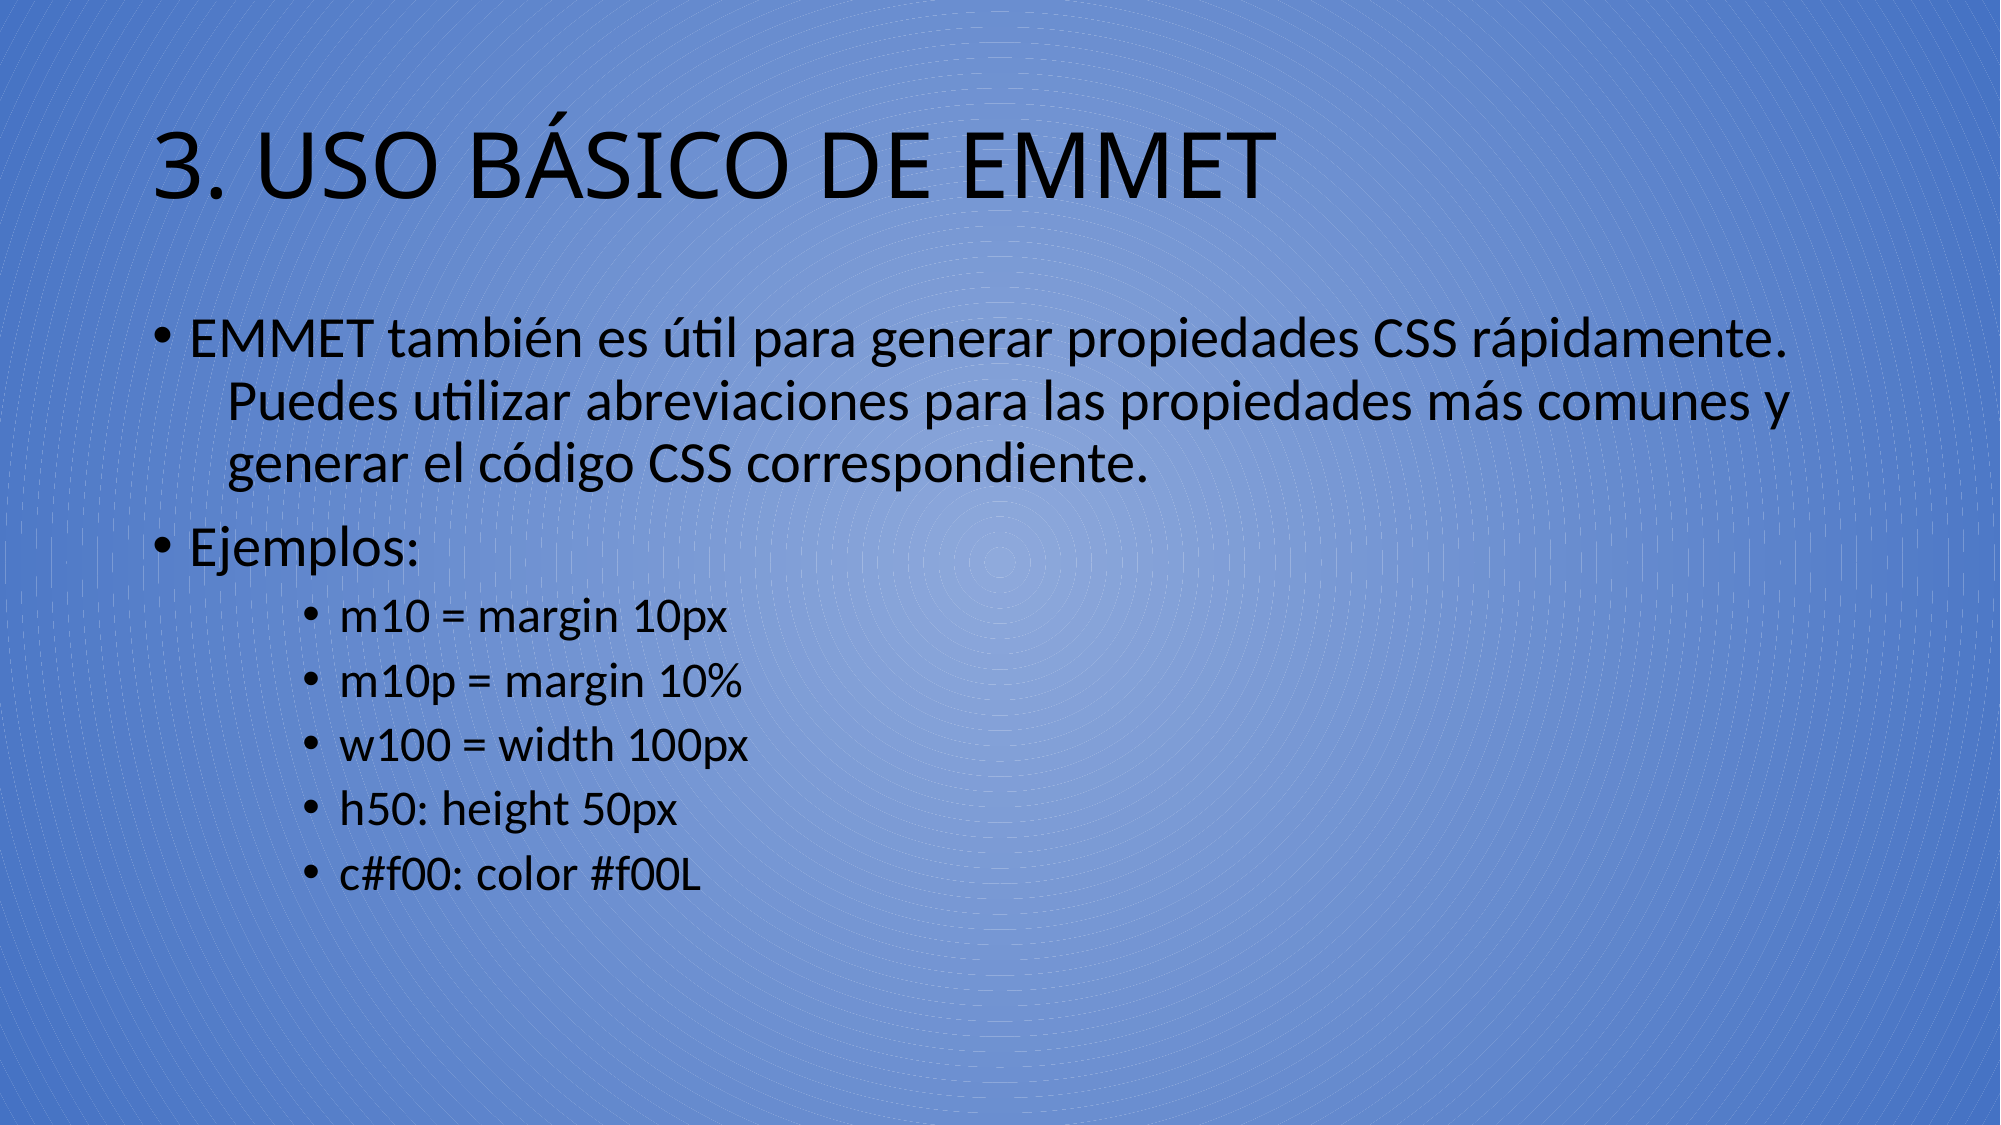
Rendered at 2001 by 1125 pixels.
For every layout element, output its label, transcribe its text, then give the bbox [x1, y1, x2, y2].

title 3. USO BÁSICO DE EMMET [137, 59, 1863, 278]
list EMMET también es útil para generar propiedades CSS rápidamente. Puedes utilizar abreviaciones para las propiedades más comunes y generar el código CSS correspondiente. Ejemplos: m10 = margin 10px m10p = margin 10% w100 = width 100px h50: height 50px c#f00: color #f00L [137, 299, 1863, 1014]
